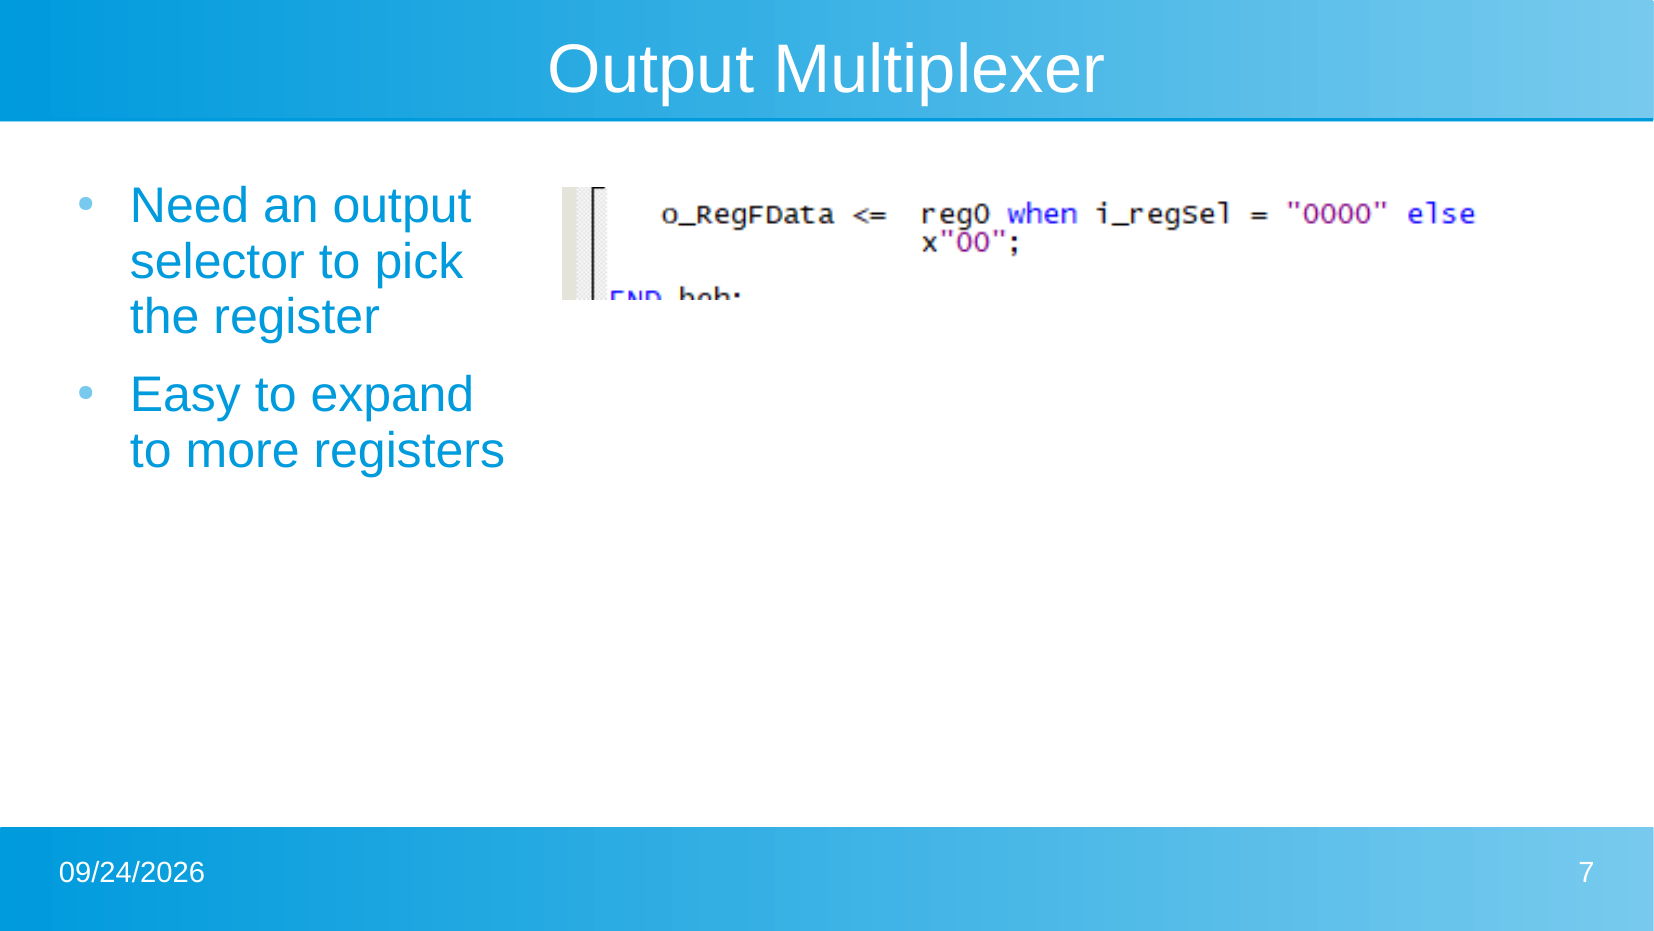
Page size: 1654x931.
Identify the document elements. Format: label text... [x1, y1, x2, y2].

list Need an output selector to pick the register Easy to expand to more registers [59, 177, 526, 768]
title Output Multiplexer [59, 29, 1595, 108]
picture [562, 187, 1550, 301]
